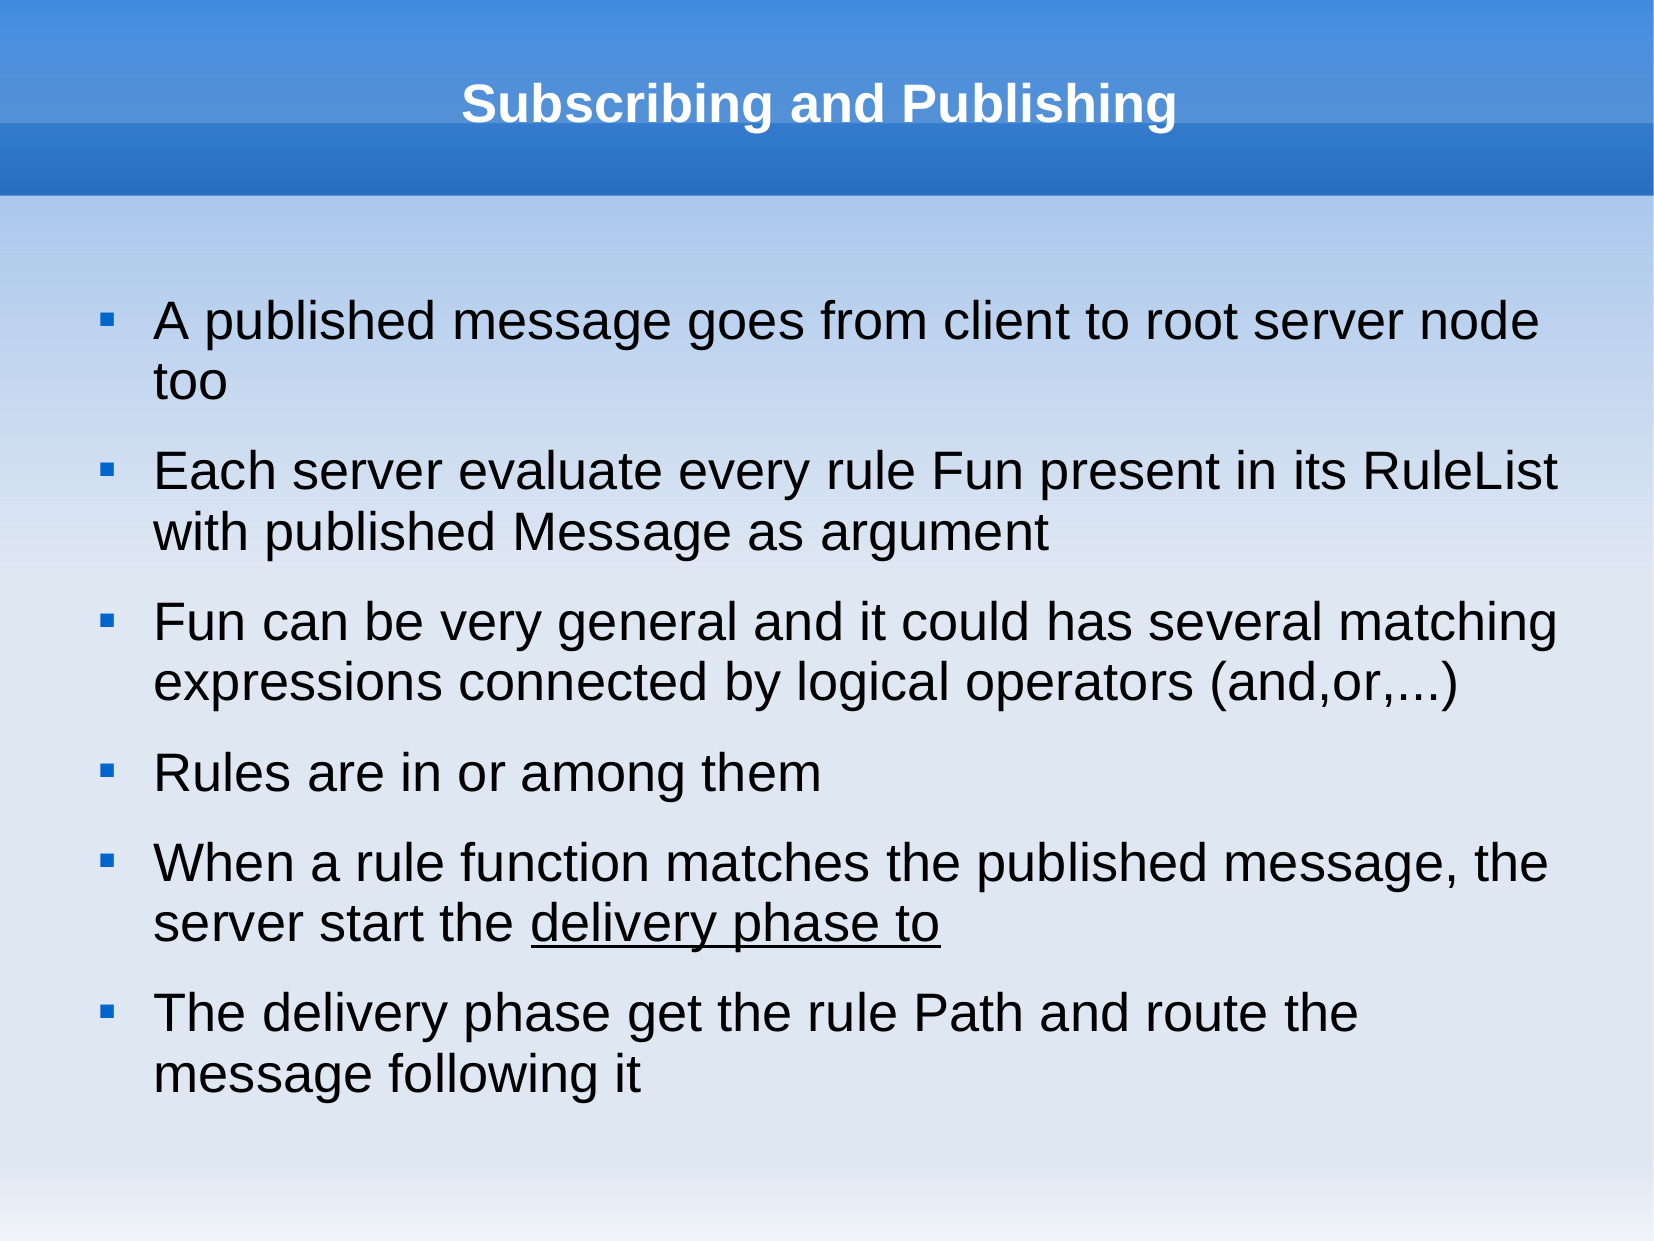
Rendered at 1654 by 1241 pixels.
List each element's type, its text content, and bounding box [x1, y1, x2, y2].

list A published message goes from client to root server node too Each server evaluate every rule Fun present in its RuleList with published Message as argument Fun can be very general and it could has several matching expressions connected by logical operators (and,or,...) Rules are in or among them When a rule function matches the published message, the server start the delivery phase to The delivery phase get the rule Path and route the message following it [82, 290, 1571, 1178]
picture [0, 0, 1654, 1241]
title Subscribing and Publishing [76, 7, 1565, 200]
